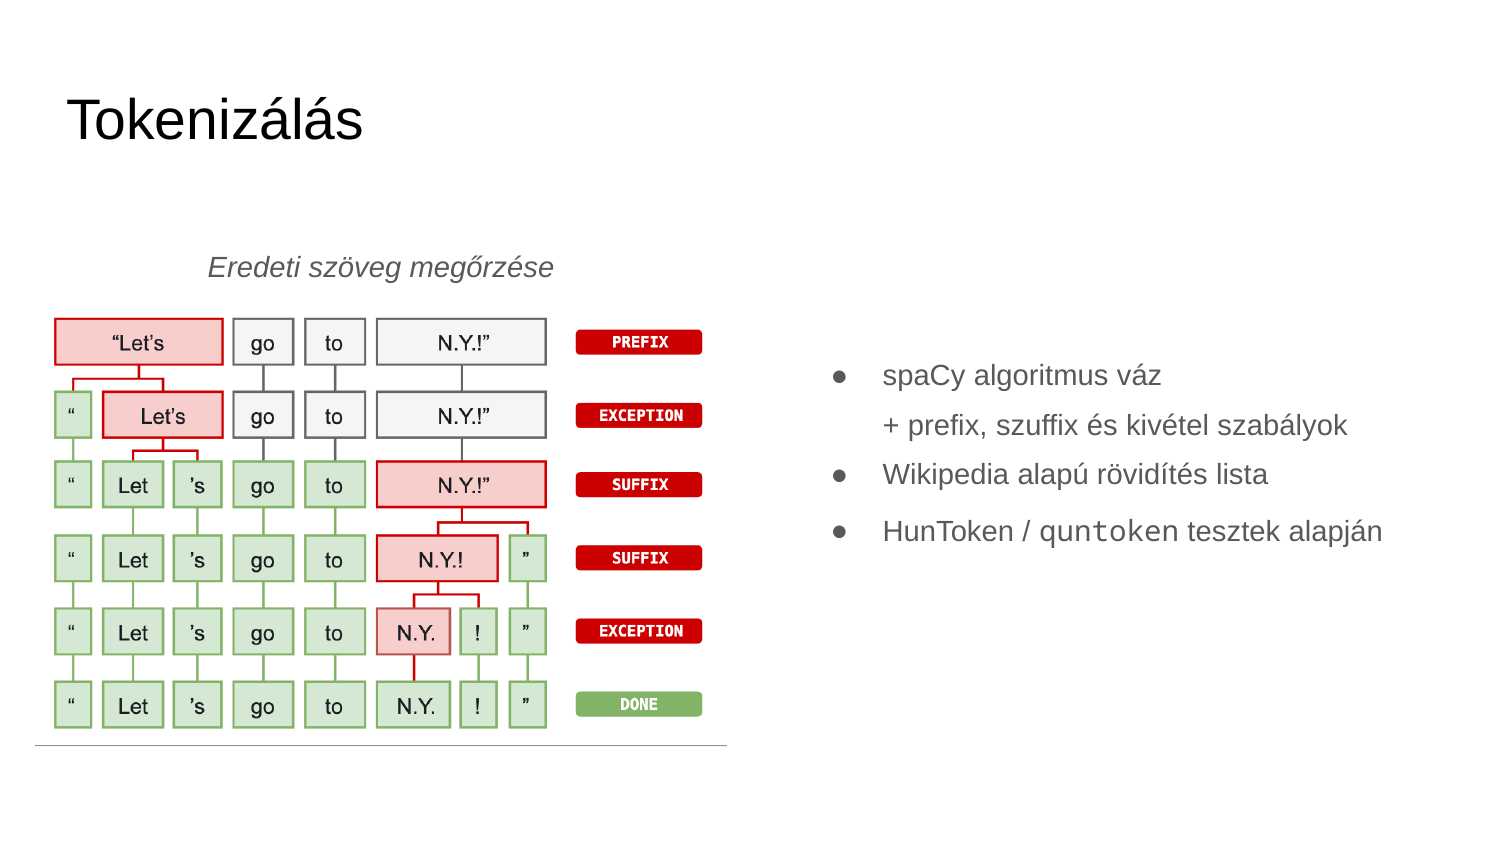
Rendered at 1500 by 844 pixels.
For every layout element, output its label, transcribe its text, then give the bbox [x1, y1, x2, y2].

list spaCy algoritmus váz + prefix, szuffix és kivétel szabályok Wikipedia alapú rövidítés lista HunToken / quntoken tesztek alapján [792, 246, 1449, 647]
title Tokenizálás [51, 72, 1449, 167]
text_box Eredeti szöveg megőrzése [35, 215, 736, 299]
picture [35, 299, 727, 745]
